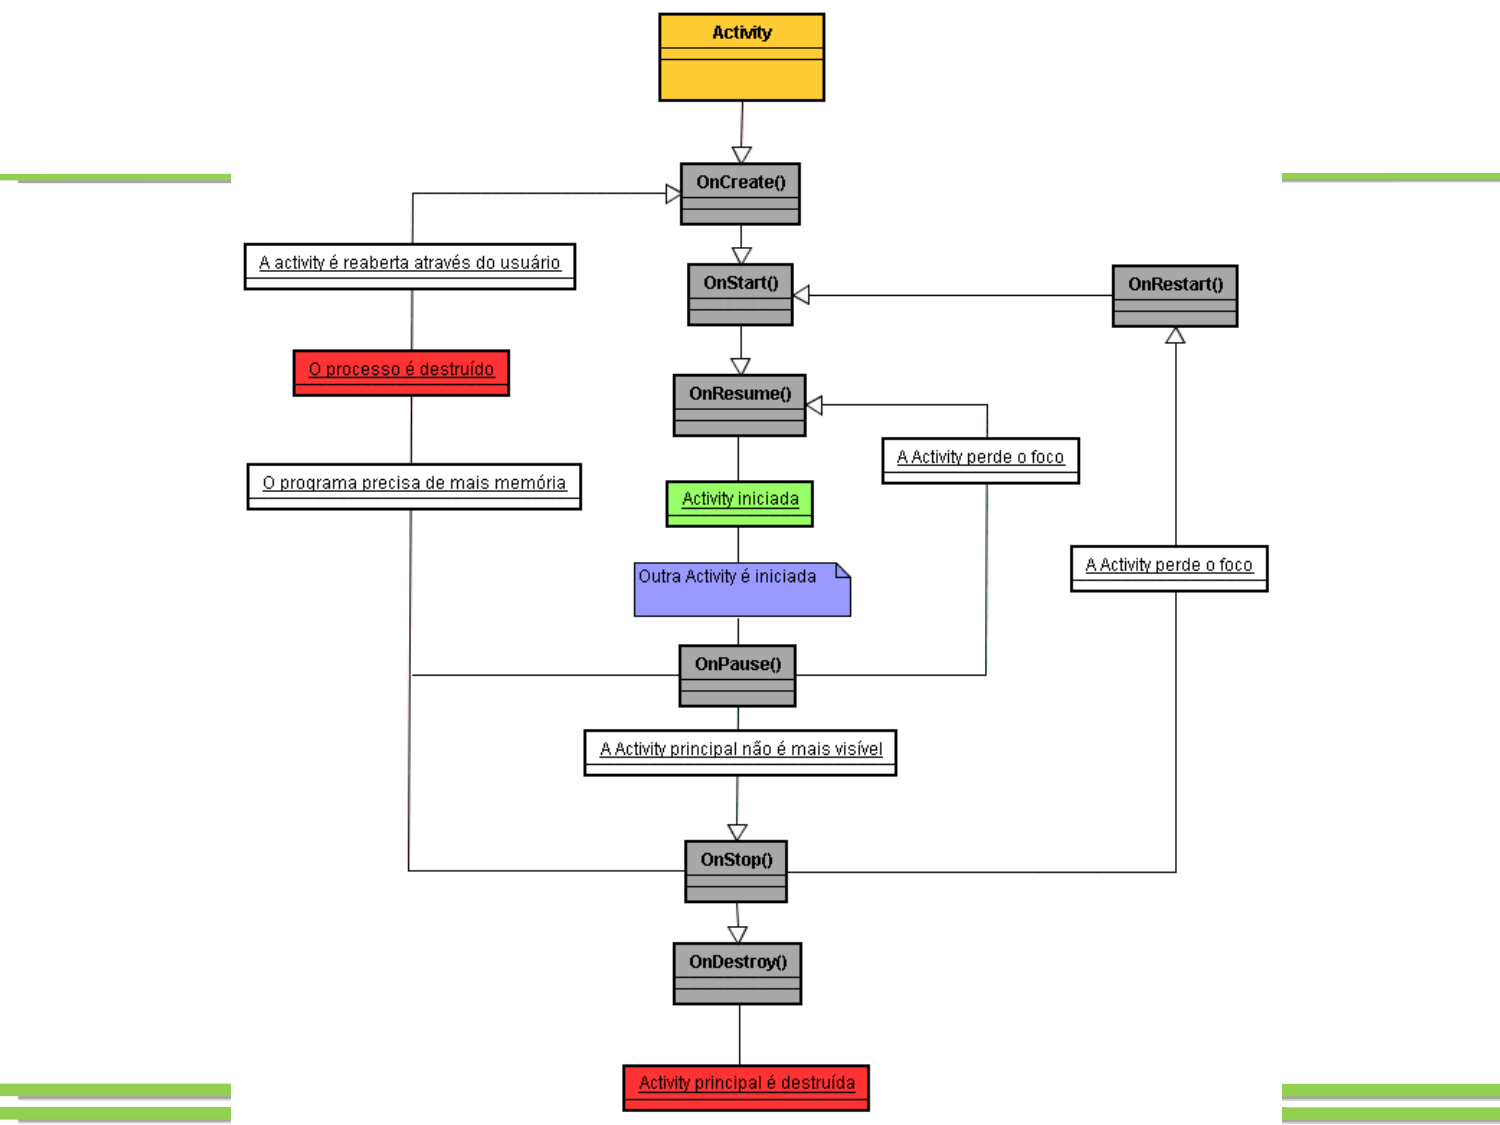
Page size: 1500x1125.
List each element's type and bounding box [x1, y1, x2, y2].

picture [231, 0, 1282, 1125]
